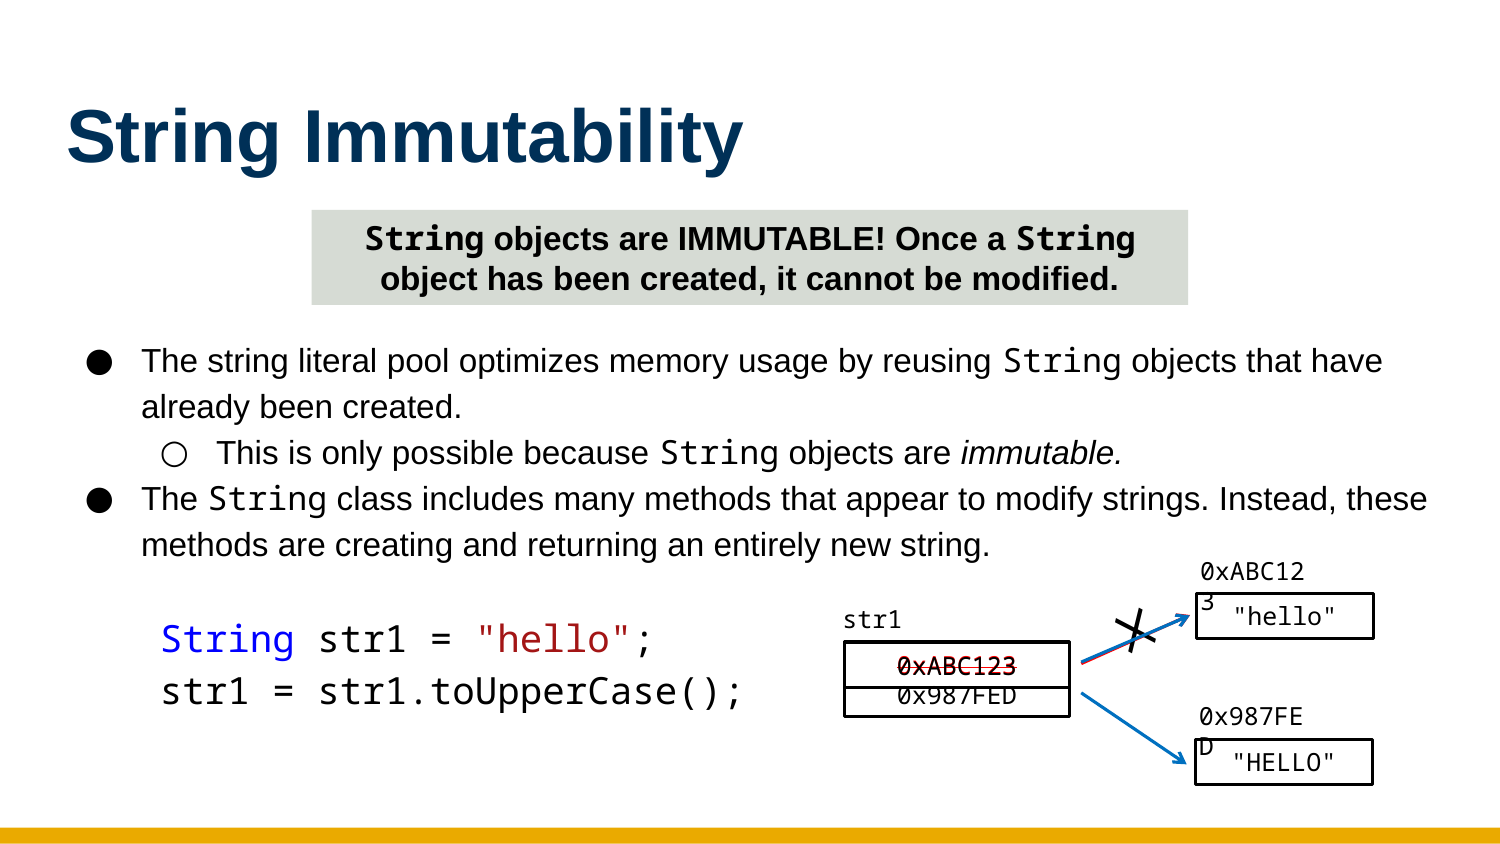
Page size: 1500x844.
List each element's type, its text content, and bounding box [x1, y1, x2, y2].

text_box 0x987FED [1184, 692, 1331, 768]
text_box String objects are IMMUTABLE! Once a String object has been created, it cannot be modified. [311, 209, 1189, 305]
text_box "HELLO" [1195, 739, 1373, 785]
text_box String Immutability [51, 72, 1449, 189]
text_box 0xABC123 [844, 642, 1070, 688]
chart [1098, 623, 1196, 699]
text_box "hello" [1196, 593, 1374, 639]
text_box str1 [827, 596, 974, 642]
text_box 0xABC123 [1185, 547, 1331, 623]
list The string literal pool optimizes memory usage by reusing String objects that have already been created. This is only possible because String objects are immutable. The String class includes many methods that appear to modify strings. Instead, these methods are creating and returning an entirely new string. String str1 = "hello"; str1 = str1.toUpperCase(); [51, 318, 1449, 756]
text_box 0xABC123 0x987FED [844, 688, 1070, 717]
chart [1073, 566, 1176, 653]
